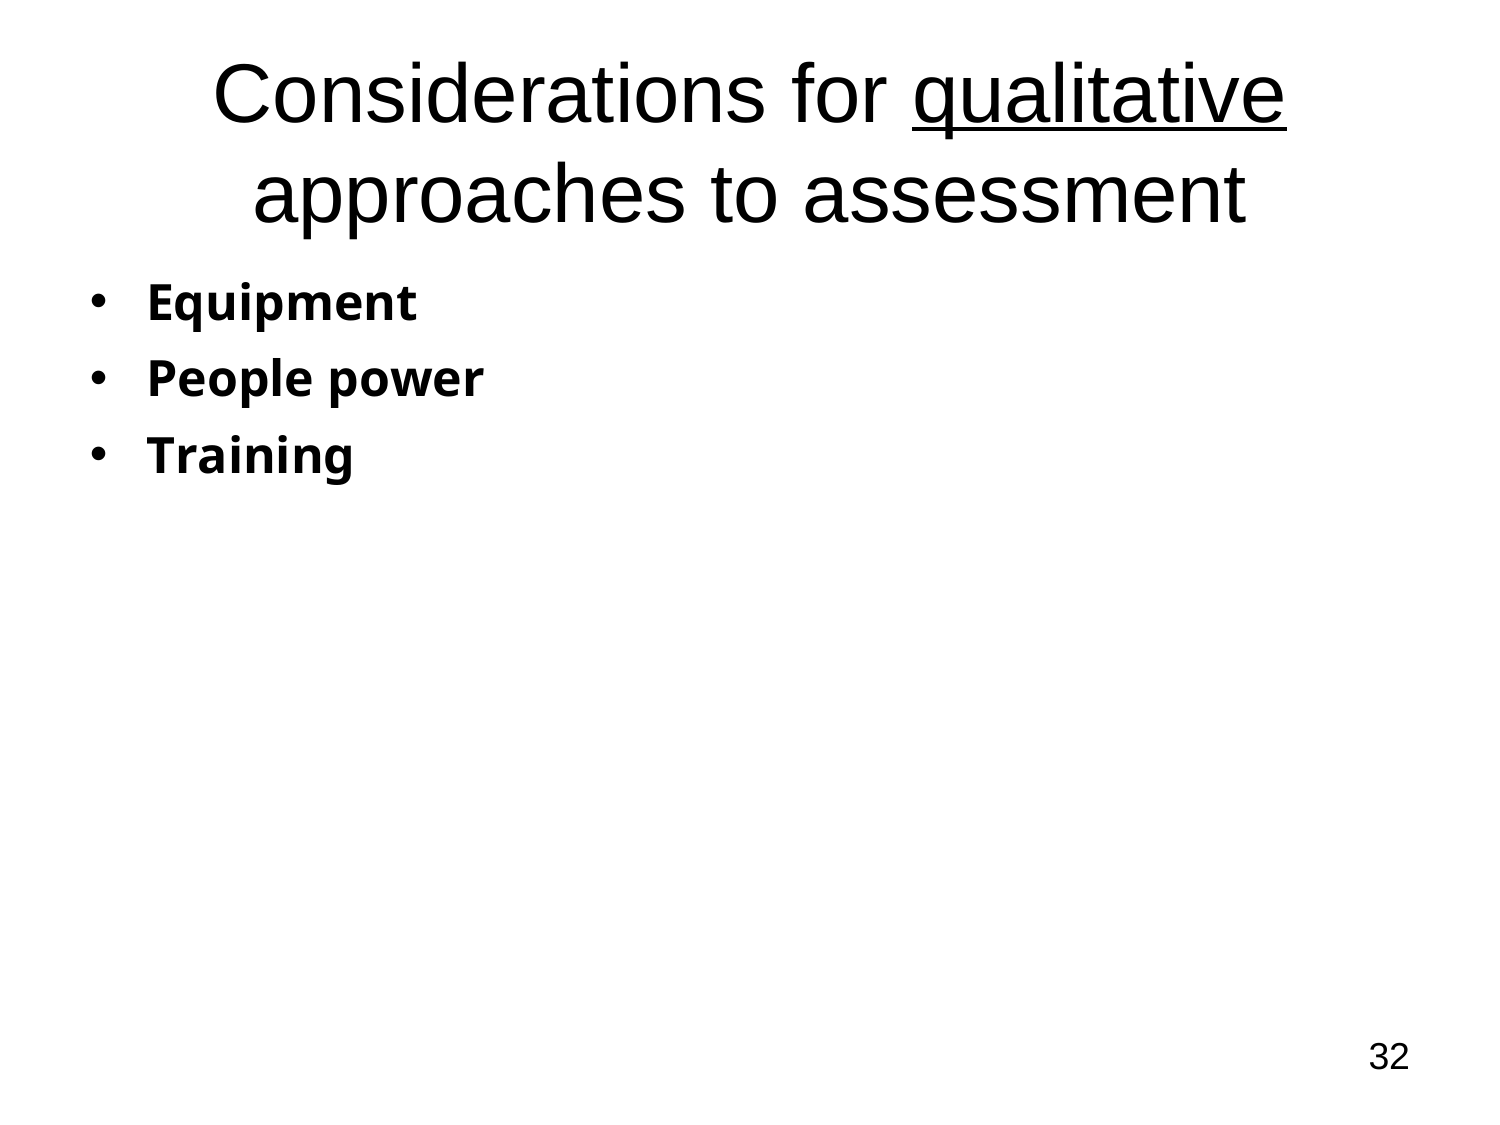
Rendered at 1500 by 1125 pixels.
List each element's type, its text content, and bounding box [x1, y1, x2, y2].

list Equipment People power Training [75, 262, 1426, 1005]
title Considerations for qualitative approaches to assessment [75, 45, 1426, 233]
